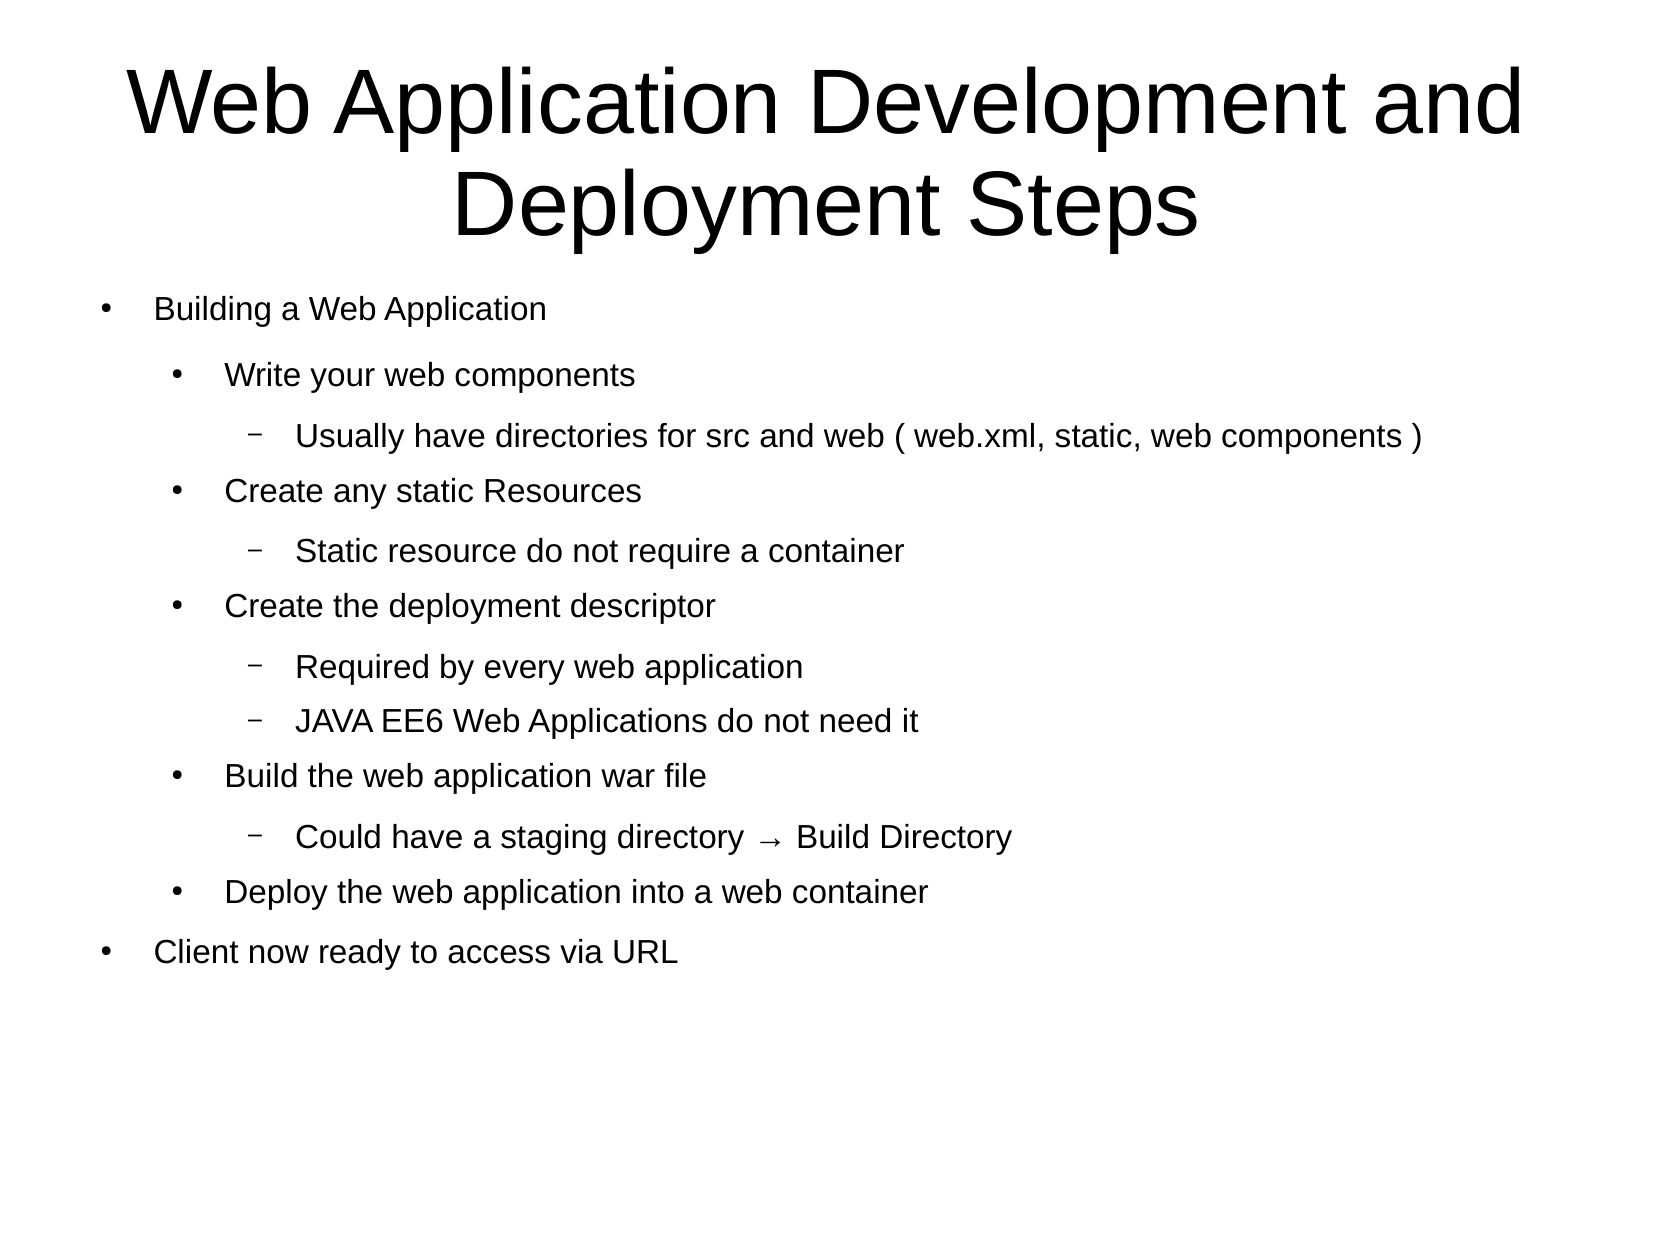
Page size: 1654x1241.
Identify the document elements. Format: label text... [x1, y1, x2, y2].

list Building a Web Application Write your web components Usually have directories for src and web ( web.xml, static, web components ) Create any static Resources Static resource do not require a container Create the deployment descriptor Required by every web application JAVA EE6 Web Applications do not need it Build the web application war file Could have a staging directory → Build Directory Deploy the web application into a web container Client now ready to access via URL [82, 290, 1571, 1109]
title Web Application Development and Deployment Steps [82, 49, 1571, 257]
